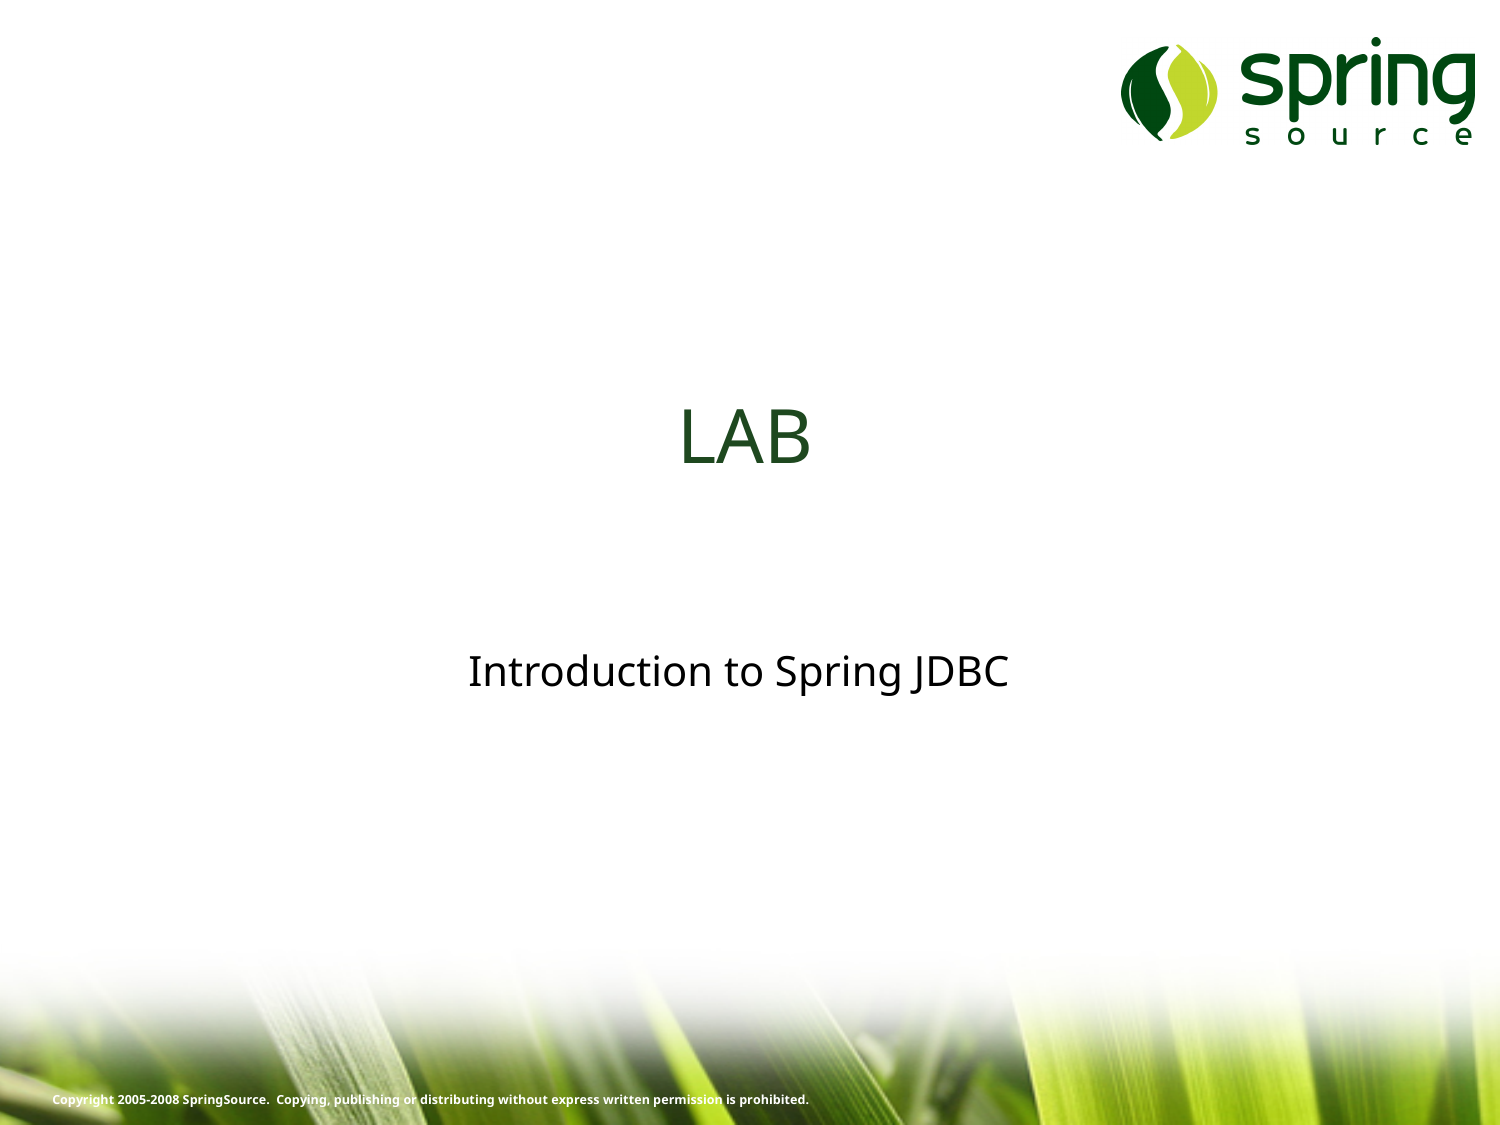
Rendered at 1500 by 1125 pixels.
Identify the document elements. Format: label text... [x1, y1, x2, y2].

subtitle Introduction to Spring JDBC [214, 499, 1265, 788]
picture [1121, 37, 1475, 145]
picture [0, 944, 1500, 1125]
title LAB [107, 340, 1383, 529]
